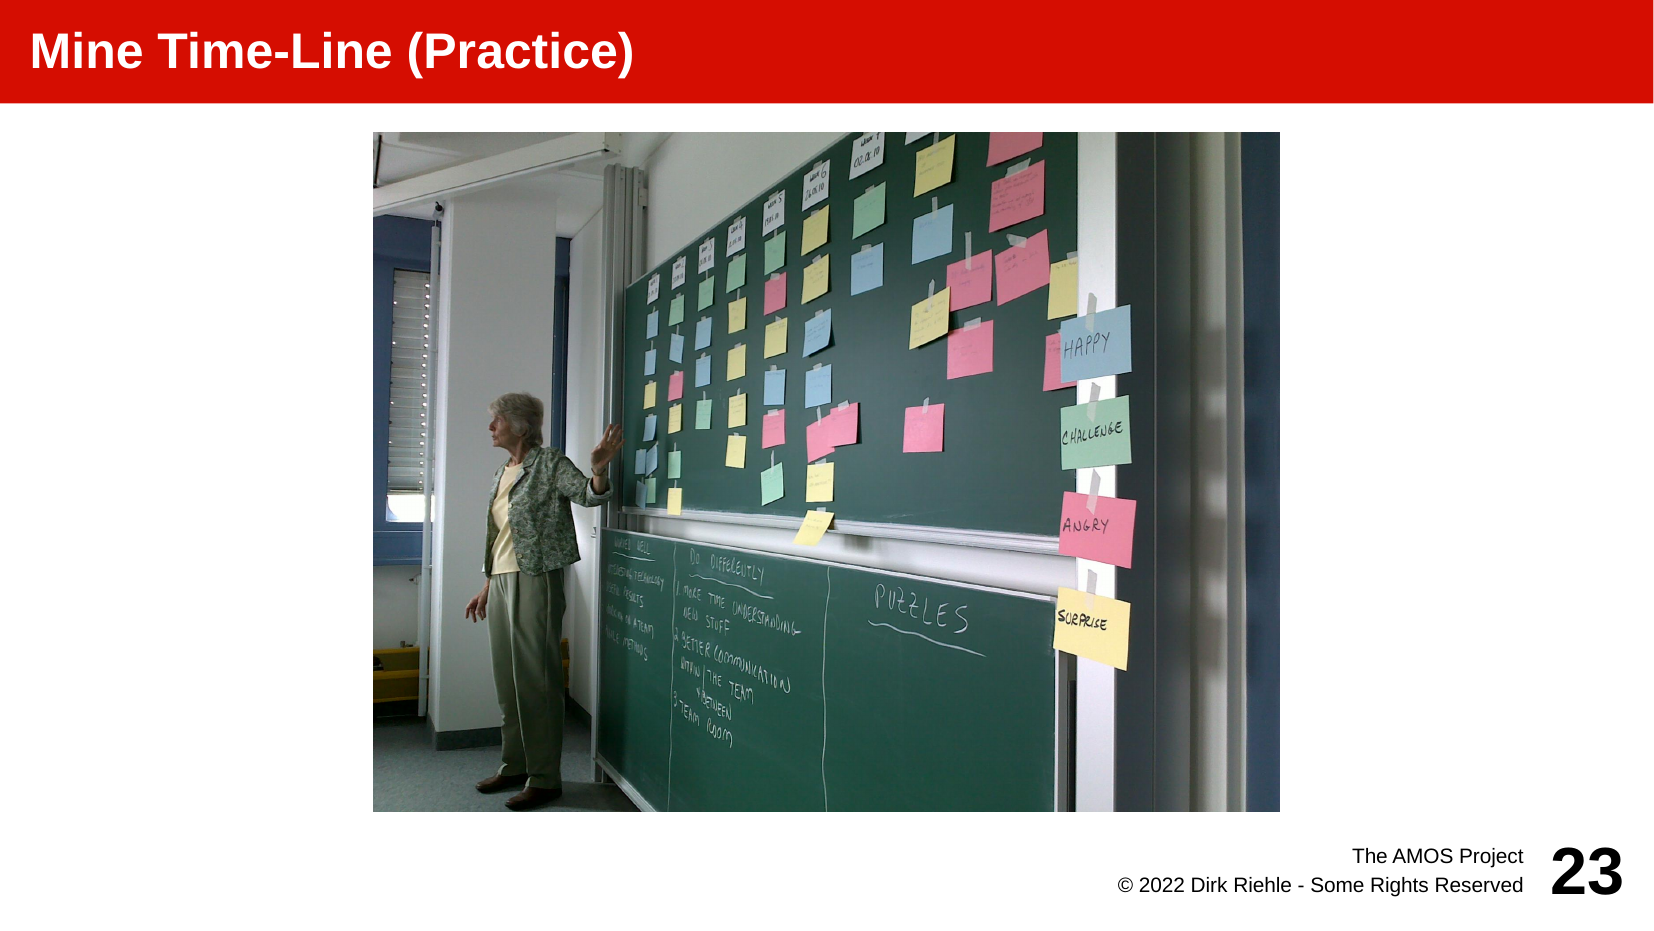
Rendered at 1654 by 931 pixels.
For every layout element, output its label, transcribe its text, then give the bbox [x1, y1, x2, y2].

title Mine Time-Line (Practice) [0, 0, 1654, 104]
picture [373, 132, 1280, 813]
